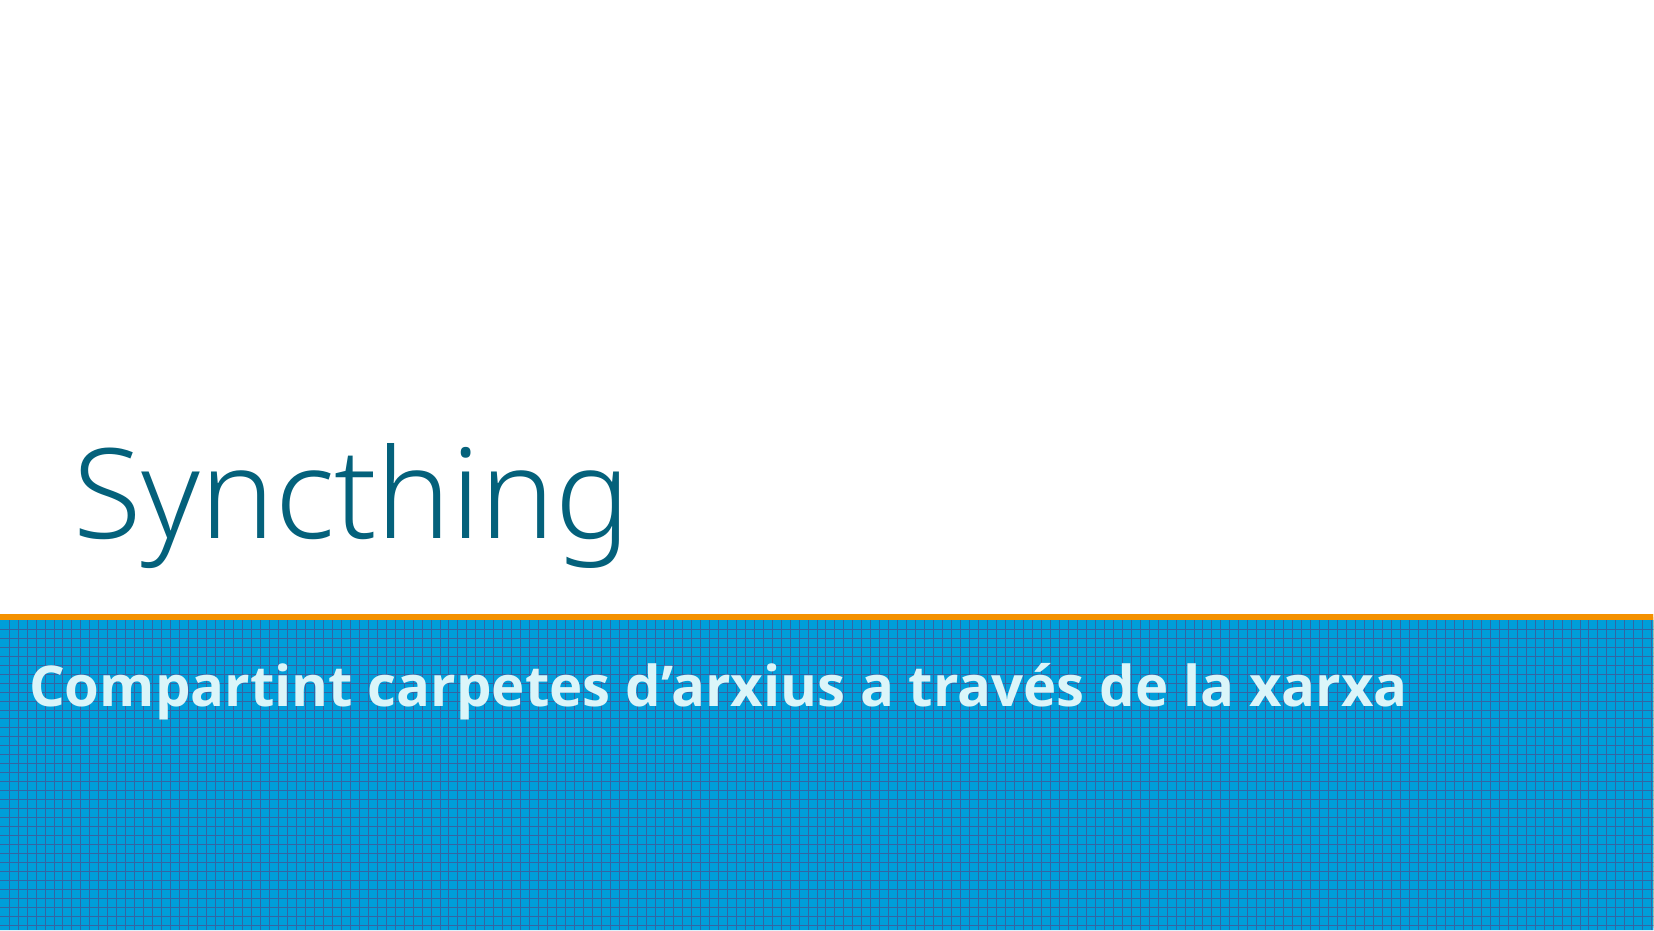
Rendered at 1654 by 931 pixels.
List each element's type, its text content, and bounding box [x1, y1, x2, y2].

title Syncthing [73, 44, 1551, 576]
subtitle Compartint carpetes d’arxius a través de la xarxa [29, 646, 1506, 839]
